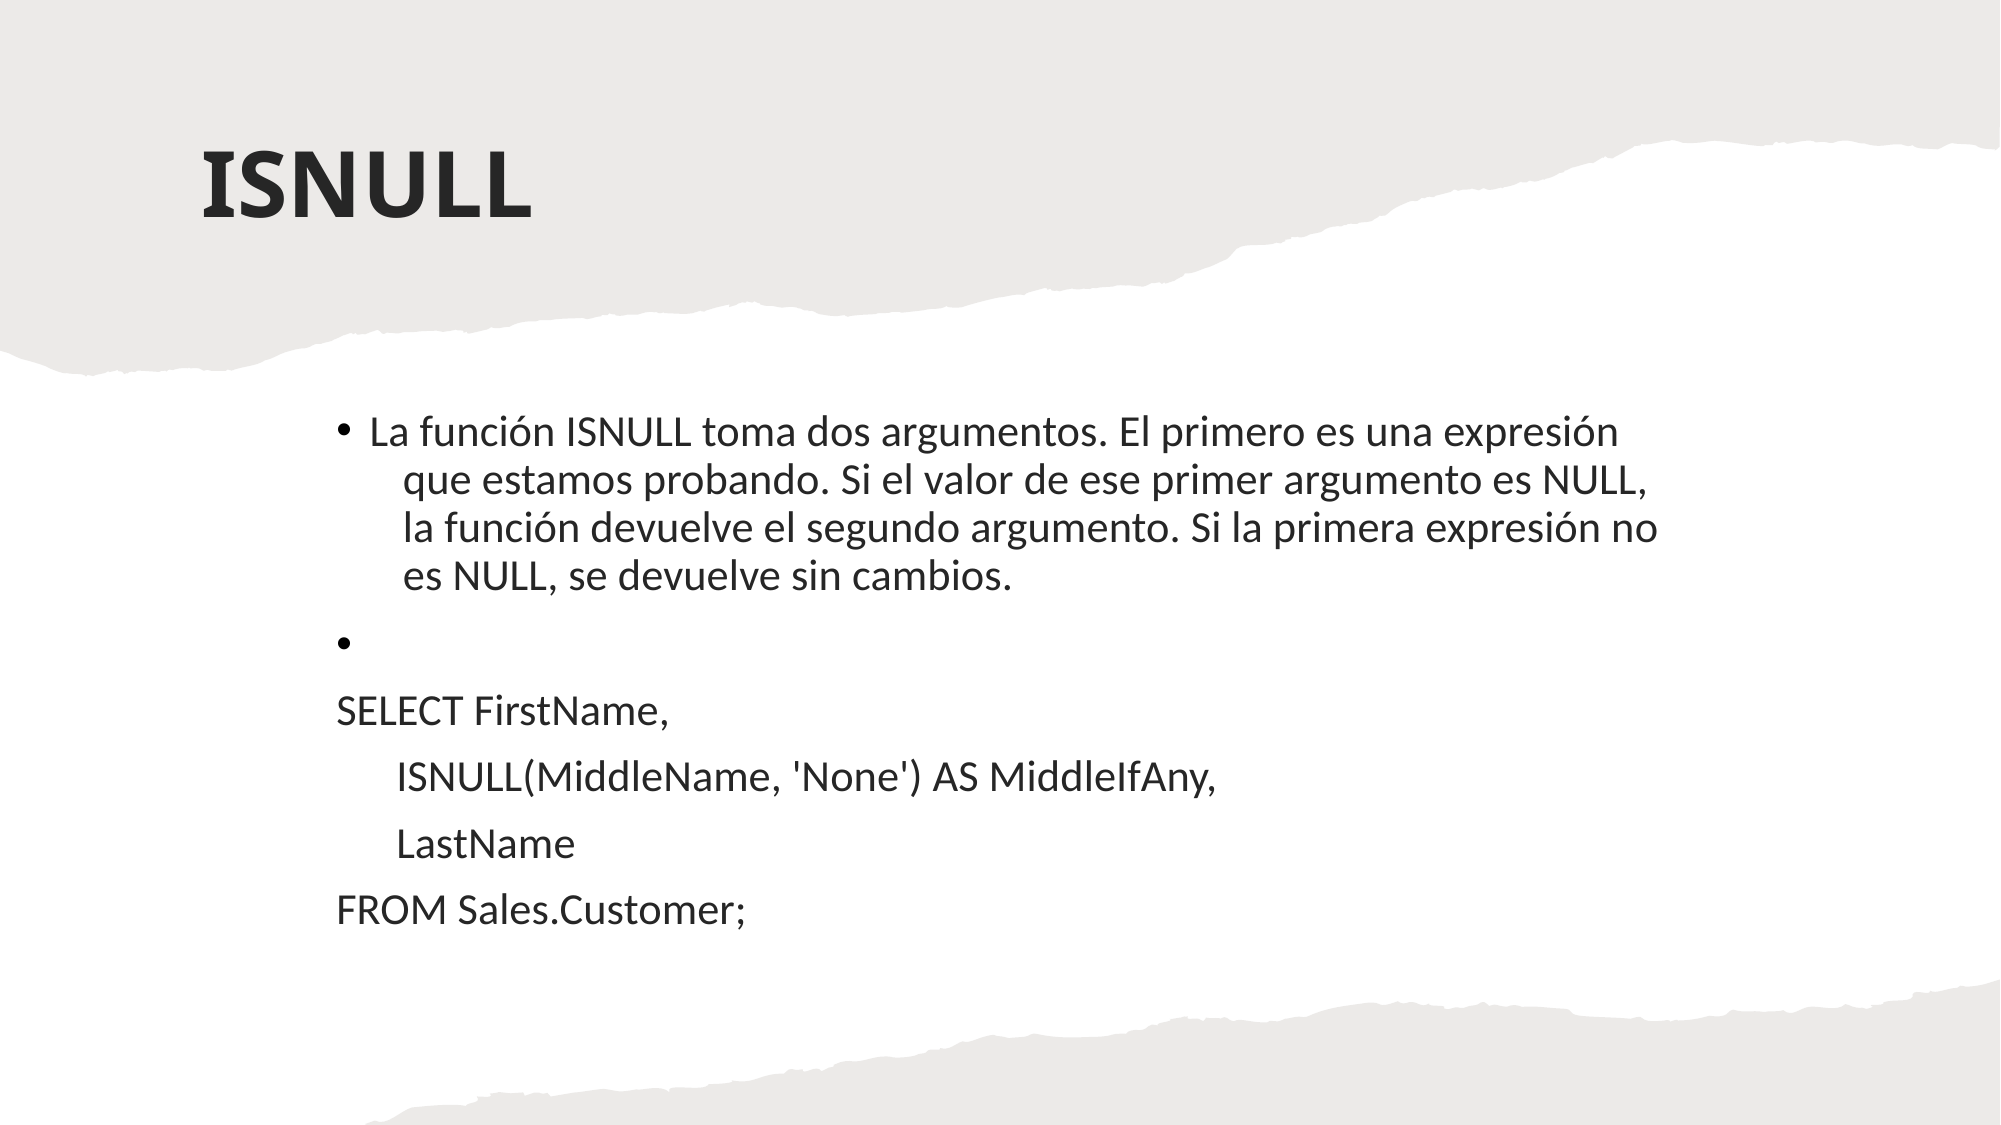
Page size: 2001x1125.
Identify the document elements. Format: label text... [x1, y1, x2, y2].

text_box [0, 0, 2000, 1125]
title ISNULL [186, 90, 1752, 286]
list La función ISNULL toma dos argumentos. El primero es una expresión que estamos probando. Si el valor de ese primer argumento es NULL, la función devuelve el segundo argumento. Si la primera expresión no es NULL, se devuelve sin cambios. SELECT FirstName, ISNULL(MiddleName, 'None') AS MiddleIfAny, LastName FROM Sales.Customer; [321, 398, 1679, 944]
